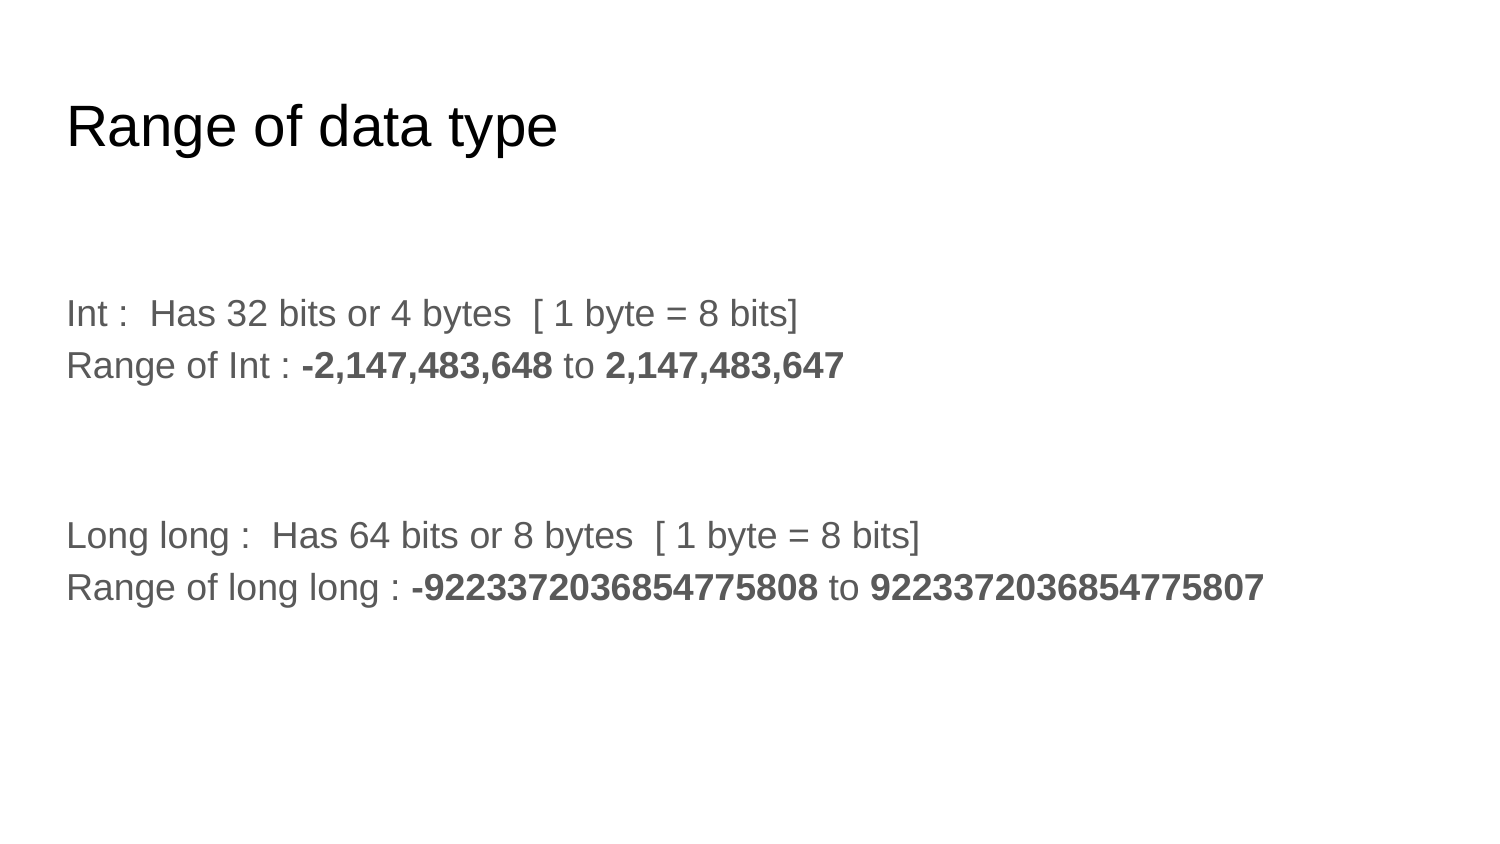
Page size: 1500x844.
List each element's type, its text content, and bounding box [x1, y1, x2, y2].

title Range of data type [51, 72, 1449, 167]
list Int : Has 32 bits or 4 bytes [ 1 byte = 8 bits] Range of Int : -2,147,483,648 to 2,147,483,647 Long long : Has 64 bits or 8 bytes [ 1 byte = 8 bits] Range of long long : -9223372036854775808 to 9223372036854775807 [51, 189, 1449, 750]
